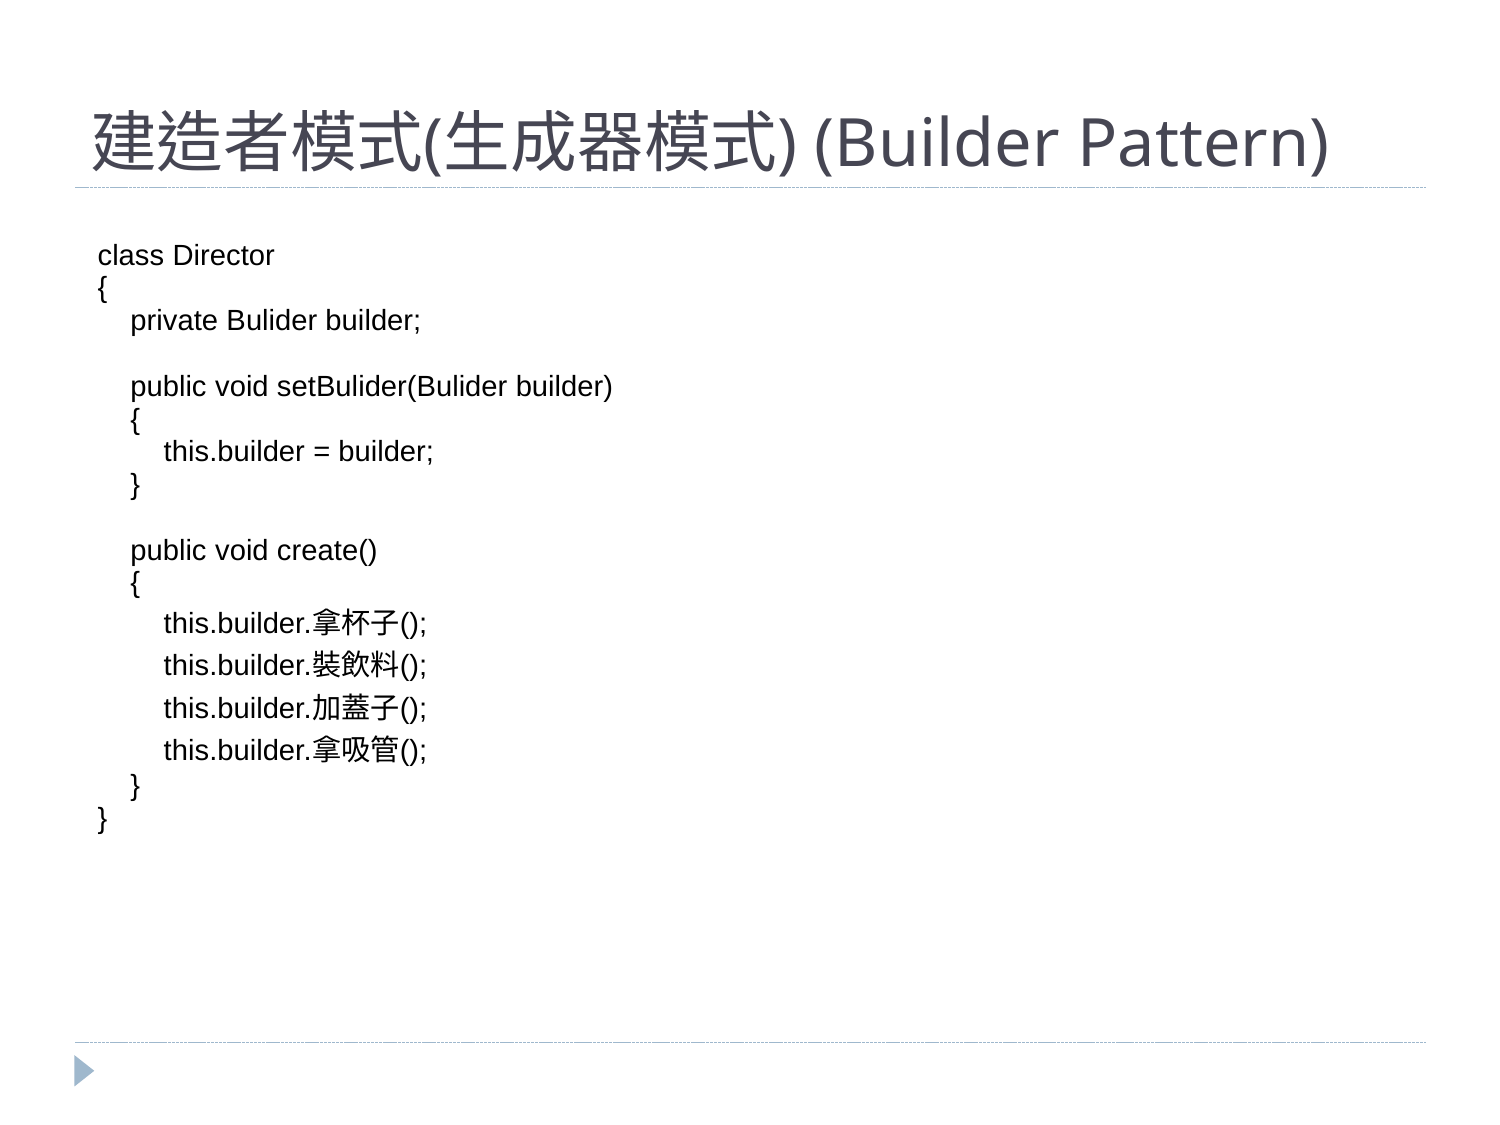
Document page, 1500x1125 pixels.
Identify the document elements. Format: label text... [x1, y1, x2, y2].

text_box class Director { private Bulider builder; public void setBulider(Bulider builder) { this.builder = builder; } public void create() { this.builder.拿杯子(); this.builder.裝飲料(); this.builder.加蓋子(); this.builder.拿吸管(); } } [82, 231, 898, 918]
title 建造者模式(生成器模式) (Builder Pattern) [75, 25, 1426, 188]
